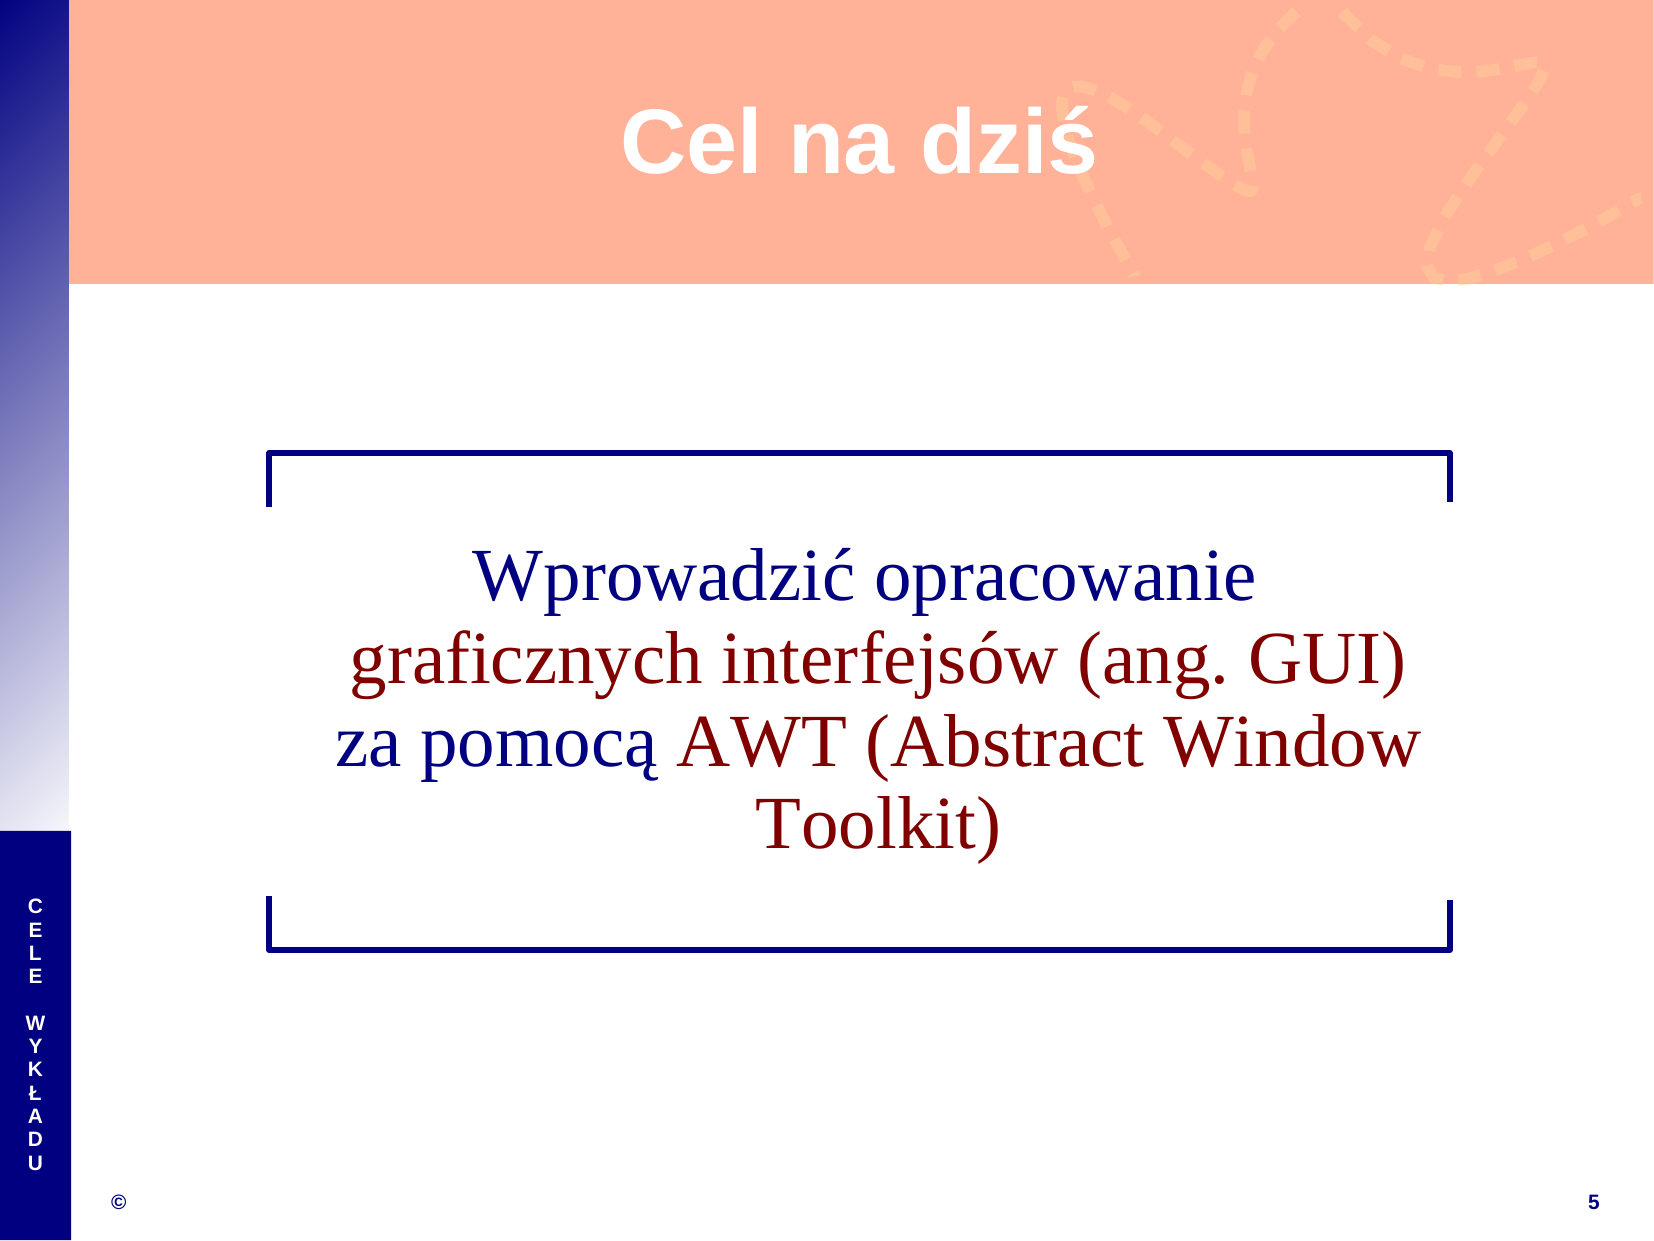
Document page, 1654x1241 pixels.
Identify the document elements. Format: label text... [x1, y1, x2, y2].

text_box Wprowadzić opracowanie graficznych interfejsów (ang. GUI) za pomocą AWT (Abstract Window Toolkit) [290, 416, 1429, 982]
text_box C E L E W Y K Ł A D U [0, 829, 71, 1241]
title Cel na dziś [102, 37, 1617, 246]
